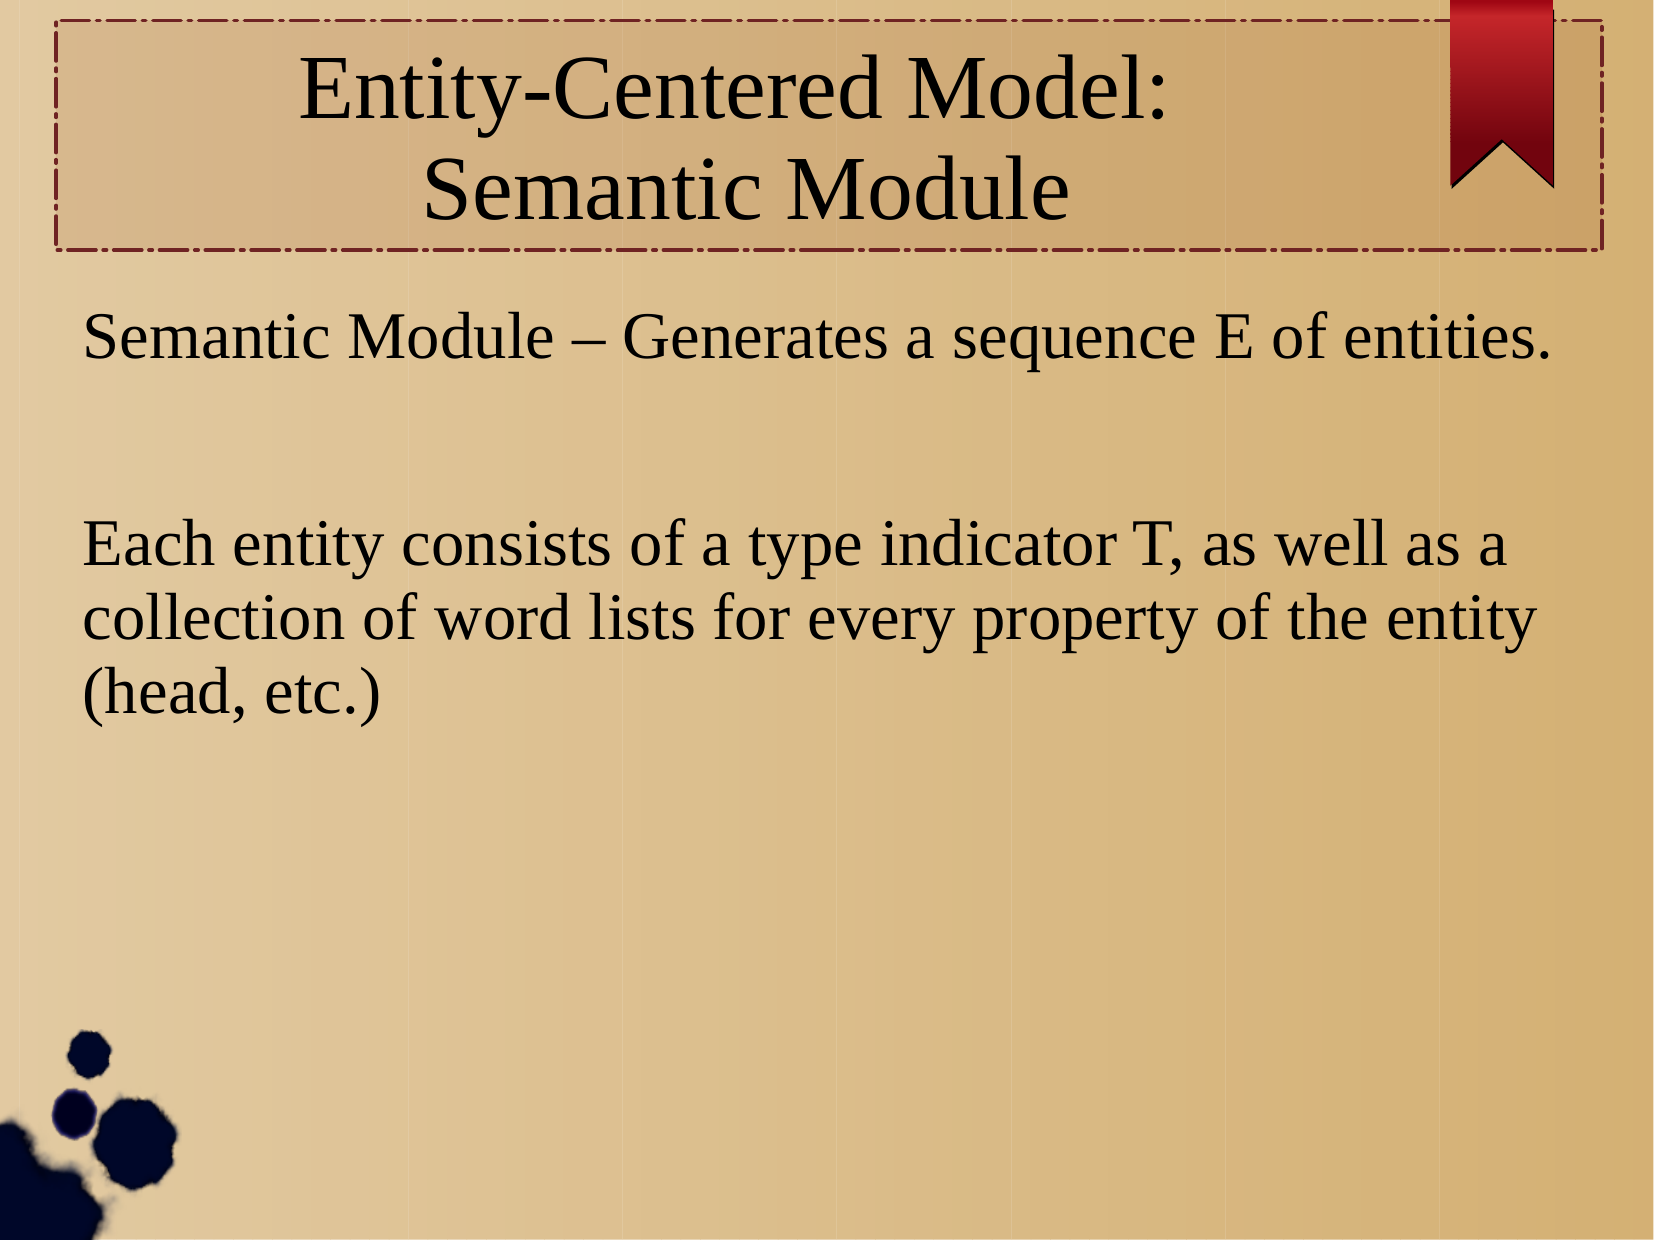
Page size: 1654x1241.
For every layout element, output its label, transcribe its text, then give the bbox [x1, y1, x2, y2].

list Semantic Module – Generates a sequence E of entities. Each entity consists of a type indicator T, as well as a collection of word lists for every property of the entity (head, etc.) [82, 299, 1571, 1019]
title Entity-Centered Model: Semantic Module [82, 36, 1412, 240]
